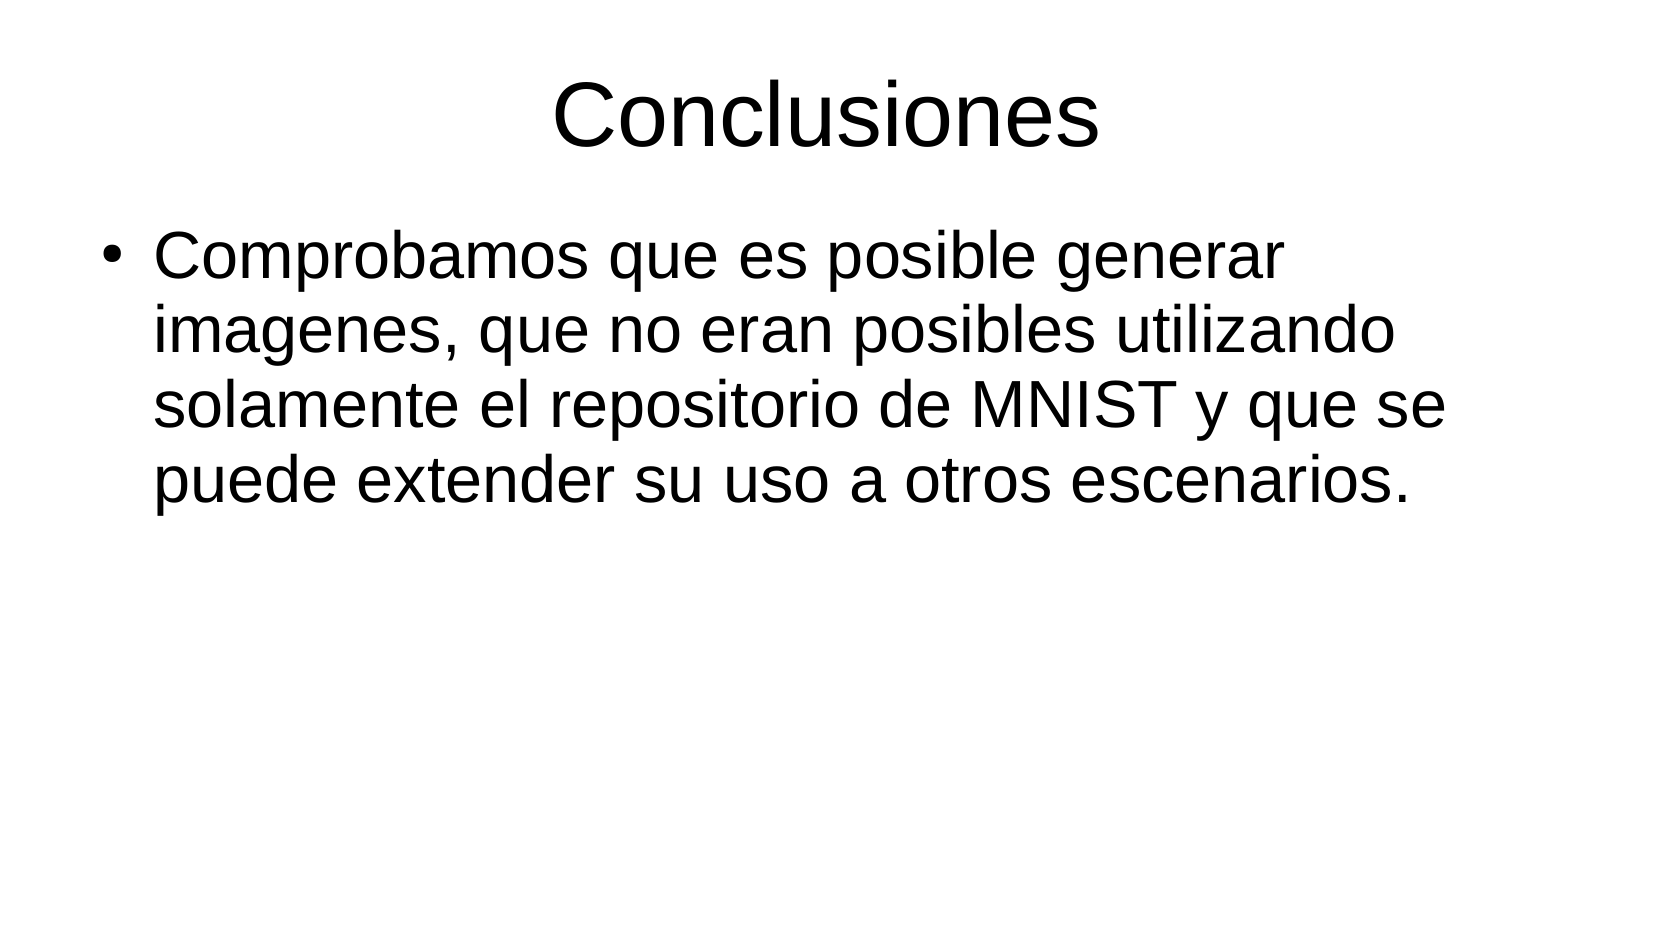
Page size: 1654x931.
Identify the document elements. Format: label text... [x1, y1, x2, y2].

list Comprobamos que es posible generar imagenes, que no eran posibles utilizando solamente el repositorio de MNIST y que se puede extender su uso a otros escenarios. [82, 217, 1571, 758]
title Conclusiones [82, 37, 1571, 193]
